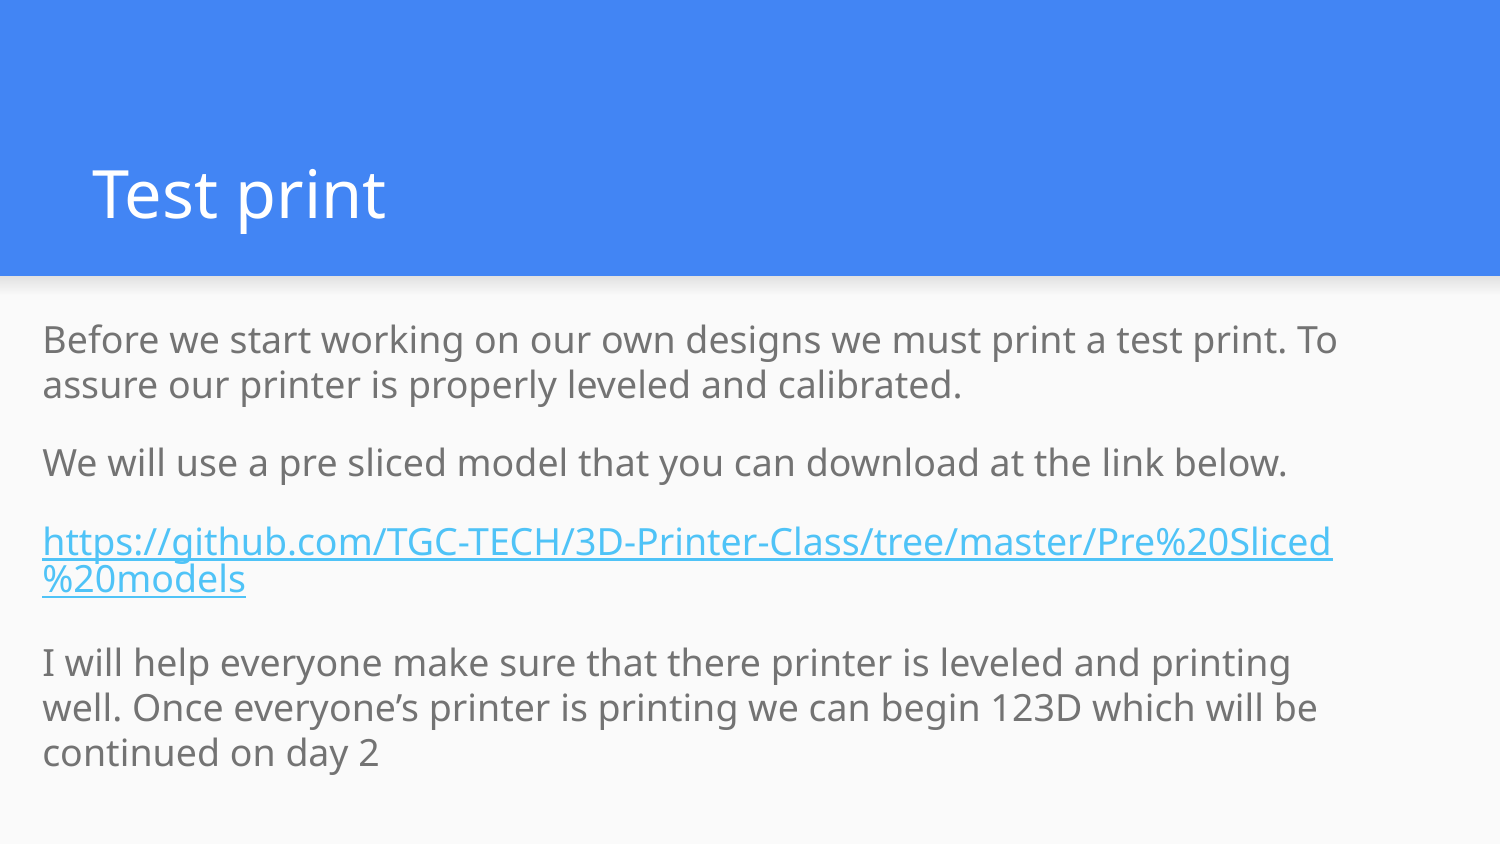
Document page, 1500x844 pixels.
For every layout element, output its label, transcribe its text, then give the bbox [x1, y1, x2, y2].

list Before we start working on our own designs we must print a test print. To assure our printer is properly leveled and calibrated. We will use a pre sliced model that you can download at the link below. https://github.com/TGC-TECH/3D-Printer-Class/tree/master/Pre%20Sliced%20models I will help everyone make sure that there printer is leveled and printing well. Once everyone’s printer is printing we can begin 123D which will be continued on day 2 [27, 301, 1377, 813]
title Test print [77, 121, 1427, 248]
